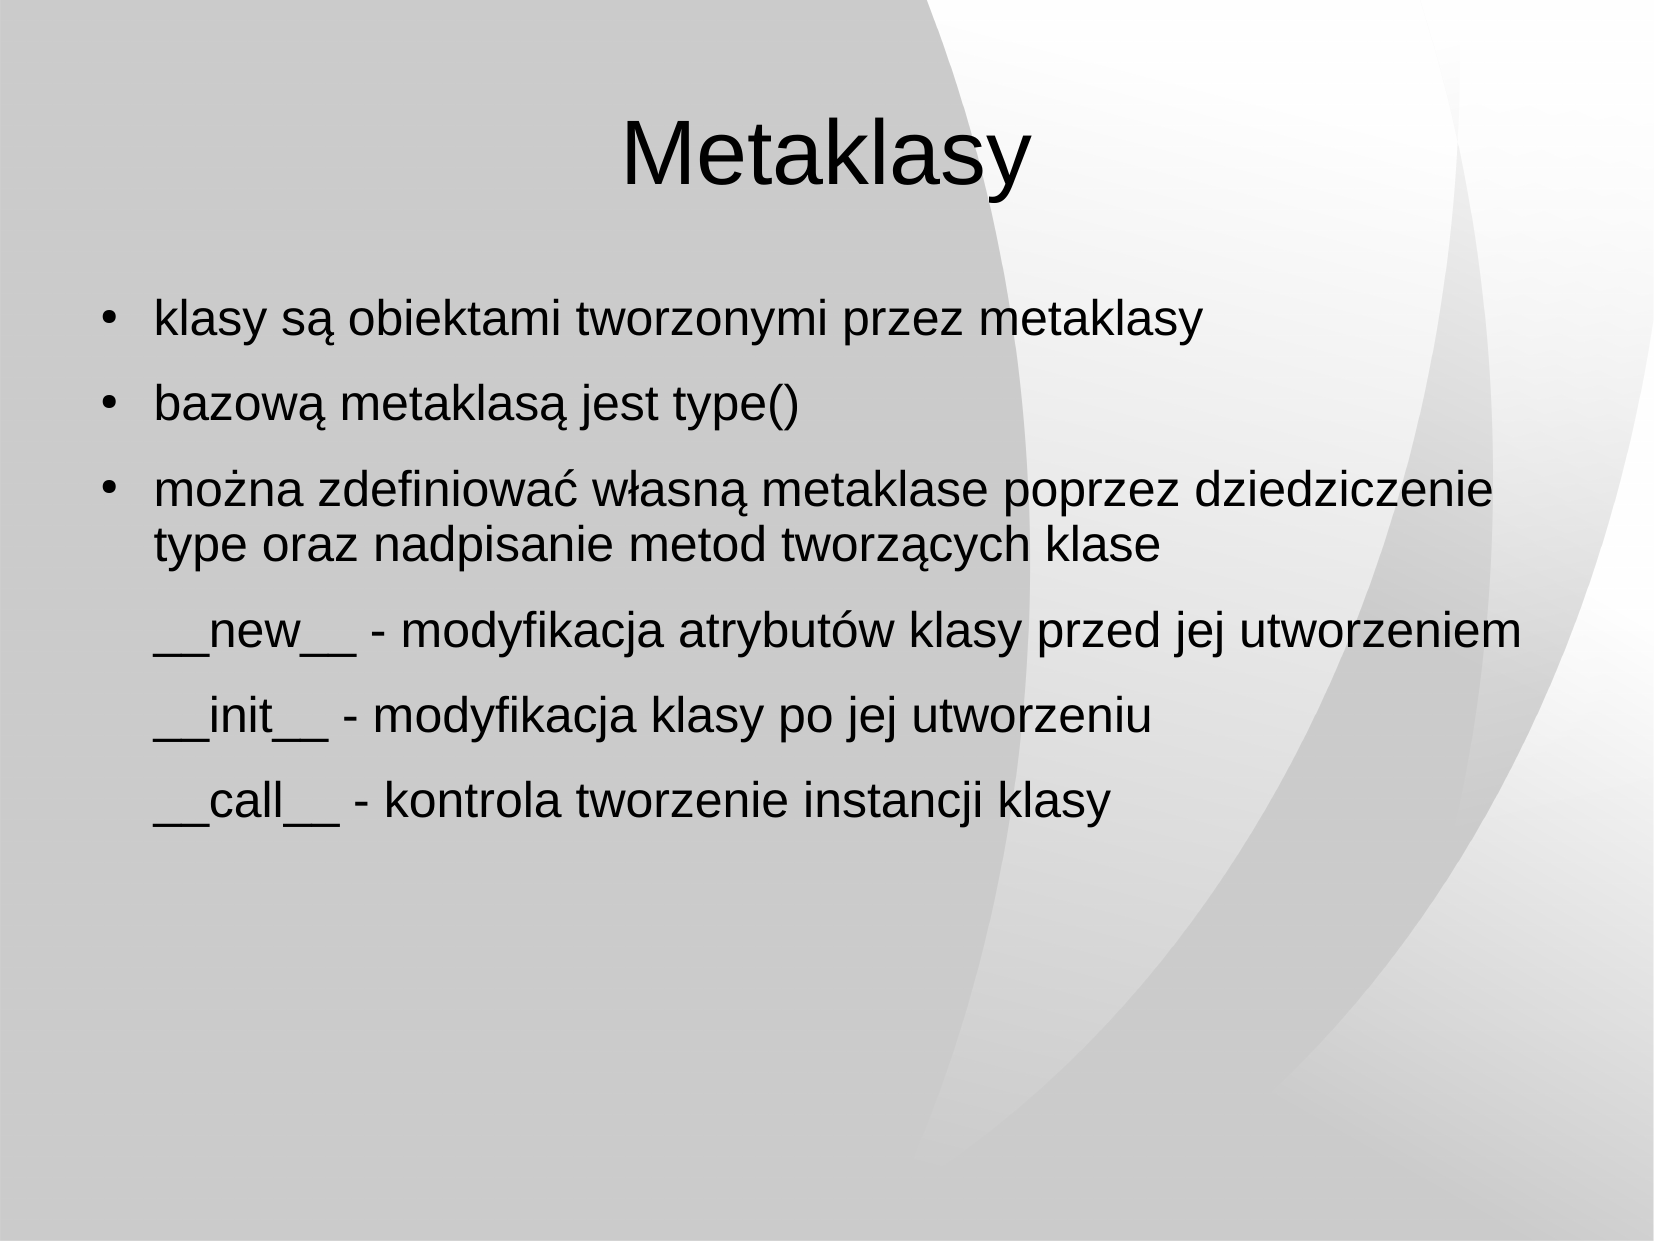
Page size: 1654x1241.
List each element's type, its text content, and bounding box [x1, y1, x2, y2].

list klasy są obiektami tworzonymi przez metaklasy bazową metaklasą jest type() można zdefiniować własną metaklase poprzez dziedziczenie type oraz nadpisanie metod tworzących klase __new__ - modyfikacja atrybutów klasy przed jej utworzeniem __init__ - modyfikacja klasy po jej utworzeniu __call__ - kontrola tworzenie instancji klasy [82, 290, 1571, 1109]
title Metaklasy [82, 49, 1571, 257]
picture [0, 0, 1654, 1241]
